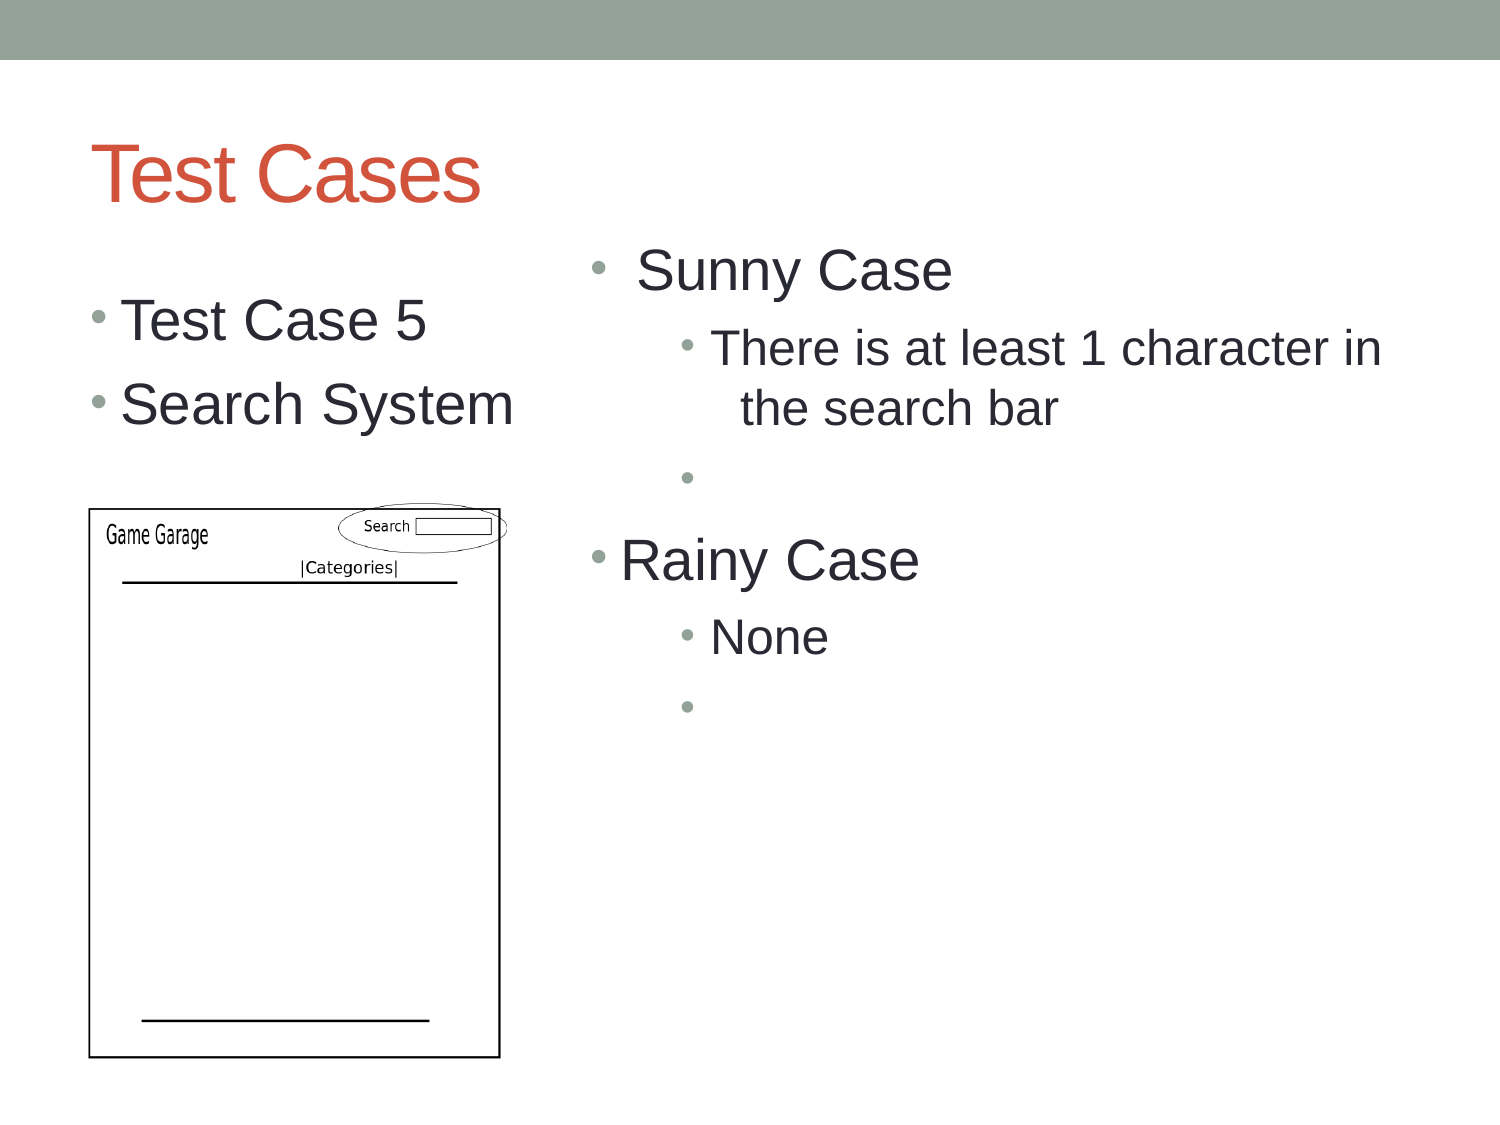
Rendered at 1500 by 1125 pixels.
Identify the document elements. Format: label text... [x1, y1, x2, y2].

list Test Case 5 Search System [75, 274, 550, 1049]
picture [80, 487, 507, 1089]
title Test Cases [75, 87, 1426, 251]
list Sunny Case There is at least 1 character in the search bar Rainy Case None [575, 224, 1426, 1125]
